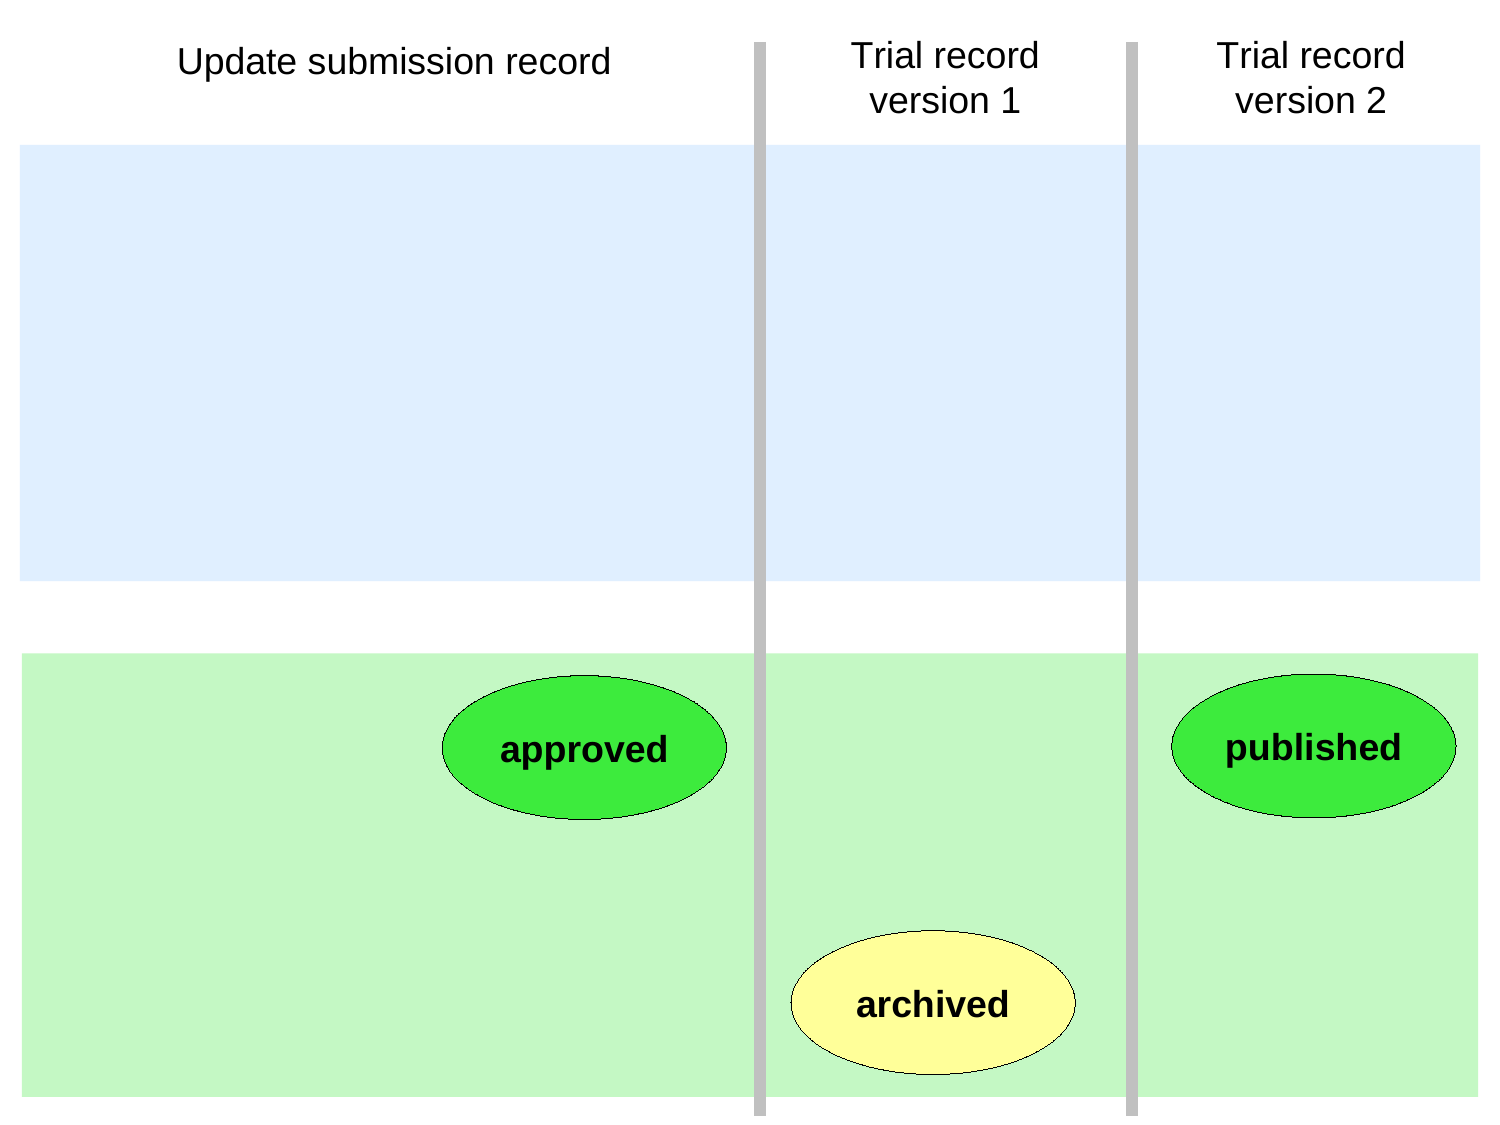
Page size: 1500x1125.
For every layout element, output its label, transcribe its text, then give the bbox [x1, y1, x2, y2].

picture [766, 582, 1126, 653]
text_box Trial record version 1 [835, 23, 1065, 174]
text_box [1138, 144, 1481, 582]
text_box [766, 144, 1126, 582]
text_box [1138, 653, 1479, 1097]
picture [263, 1097, 1140, 1125]
picture [1138, 268, 1500, 857]
text_box published [1171, 674, 1457, 818]
picture [0, 268, 754, 1087]
text_box Update submission record [162, 29, 627, 90]
text_box archived [790, 930, 1076, 1075]
text_box approved [442, 675, 727, 820]
text_box Trial record version 2 [1201, 23, 1422, 129]
text_box [21, 653, 754, 1097]
text_box [19, 144, 754, 582]
text_box [766, 653, 1126, 1097]
